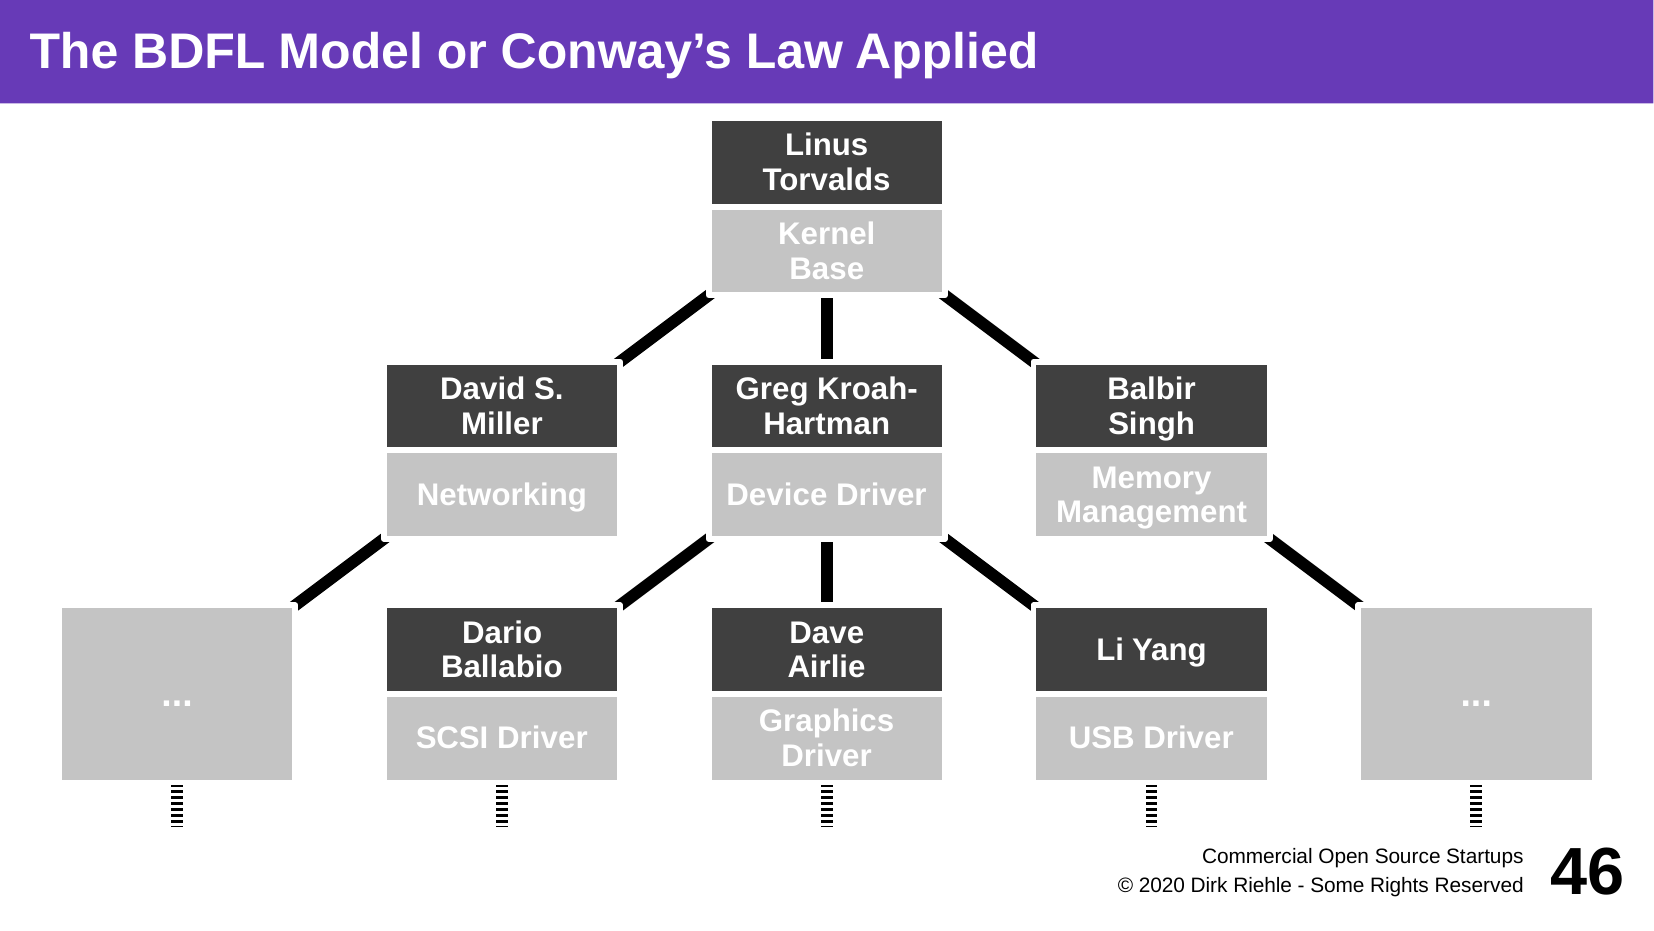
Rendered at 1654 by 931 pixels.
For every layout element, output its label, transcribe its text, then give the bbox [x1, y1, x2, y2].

text_box SCSI Driver [383, 697, 621, 783]
text_box Greg Kroah- Hartman [708, 361, 945, 451]
text_box Balbir Singh [1033, 361, 1270, 451]
text_box Graphics Driver [708, 697, 945, 783]
text_box Linus Torvalds [708, 118, 945, 207]
text_box Networking [383, 453, 621, 539]
text_box Dave Airlie [708, 605, 945, 694]
text_box Dario Ballabio [383, 605, 621, 694]
text_box USB Driver [1033, 697, 1270, 783]
text_box ... [59, 605, 296, 783]
text_box Kernel Base [708, 210, 945, 296]
text_box David S. Miller [383, 361, 621, 451]
text_box Li Yang [1033, 605, 1270, 694]
title The BDFL Model or Conway’s Law Applied [0, 0, 1654, 104]
text_box Memory Management [1033, 453, 1270, 539]
text_box Device Driver [708, 453, 945, 539]
text_box ... [1358, 605, 1595, 783]
